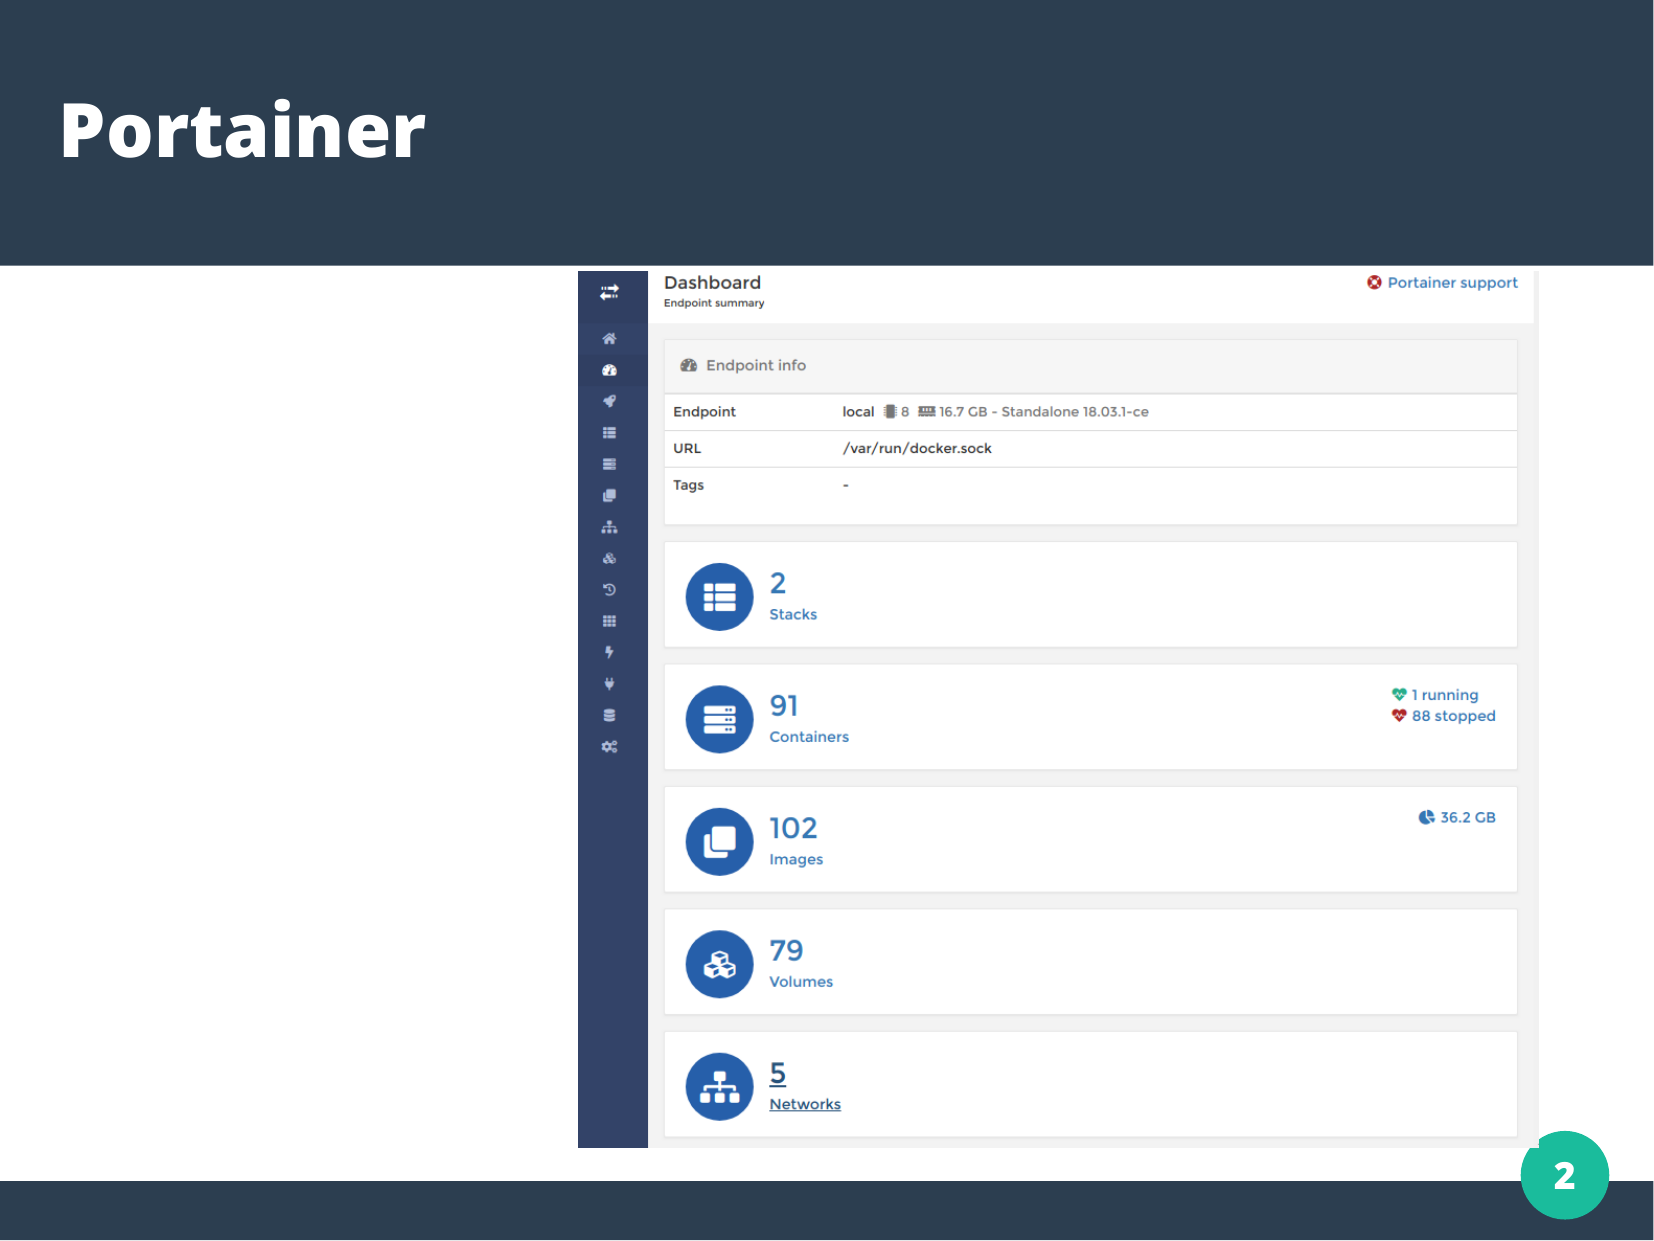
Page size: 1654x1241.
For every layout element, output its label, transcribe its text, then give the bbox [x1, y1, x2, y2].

title Portainer [59, 49, 1595, 207]
picture [578, 271, 1539, 1148]
